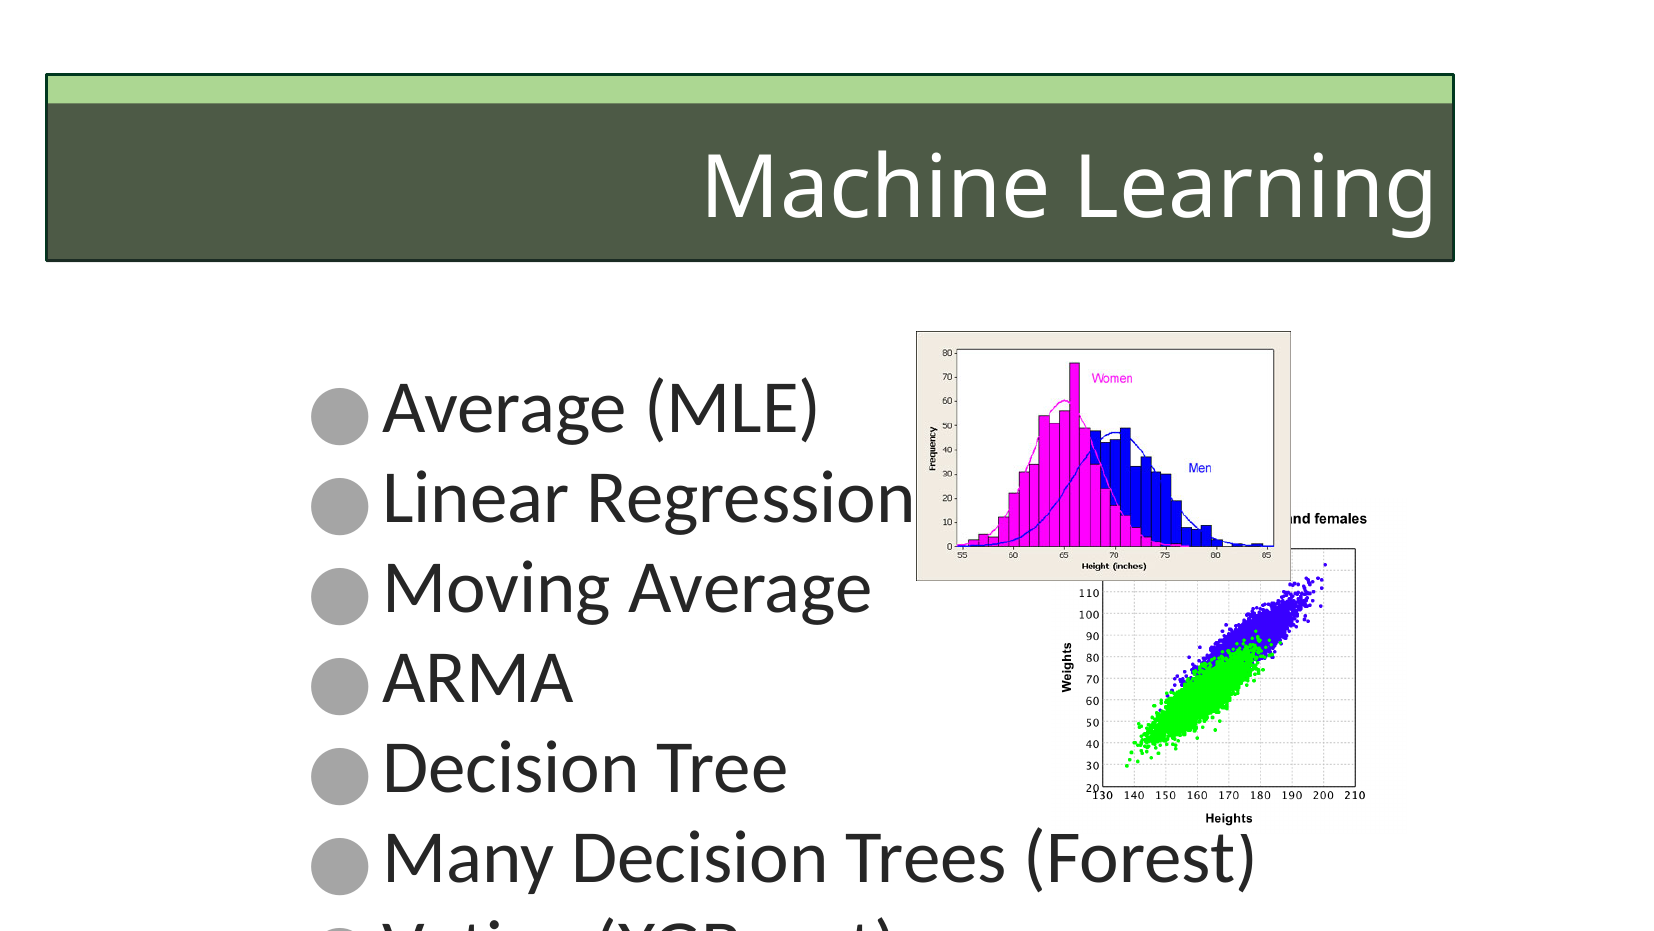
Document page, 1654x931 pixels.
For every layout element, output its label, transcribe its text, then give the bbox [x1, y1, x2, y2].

list Average (MLE) Linear Regression Moving Average ARMA Decision Tree Many Decision Trees (Forest) Voting (XGBoost) [292, 350, 1454, 931]
picture [916, 331, 1407, 834]
title Machine Learning [46, 103, 1454, 263]
